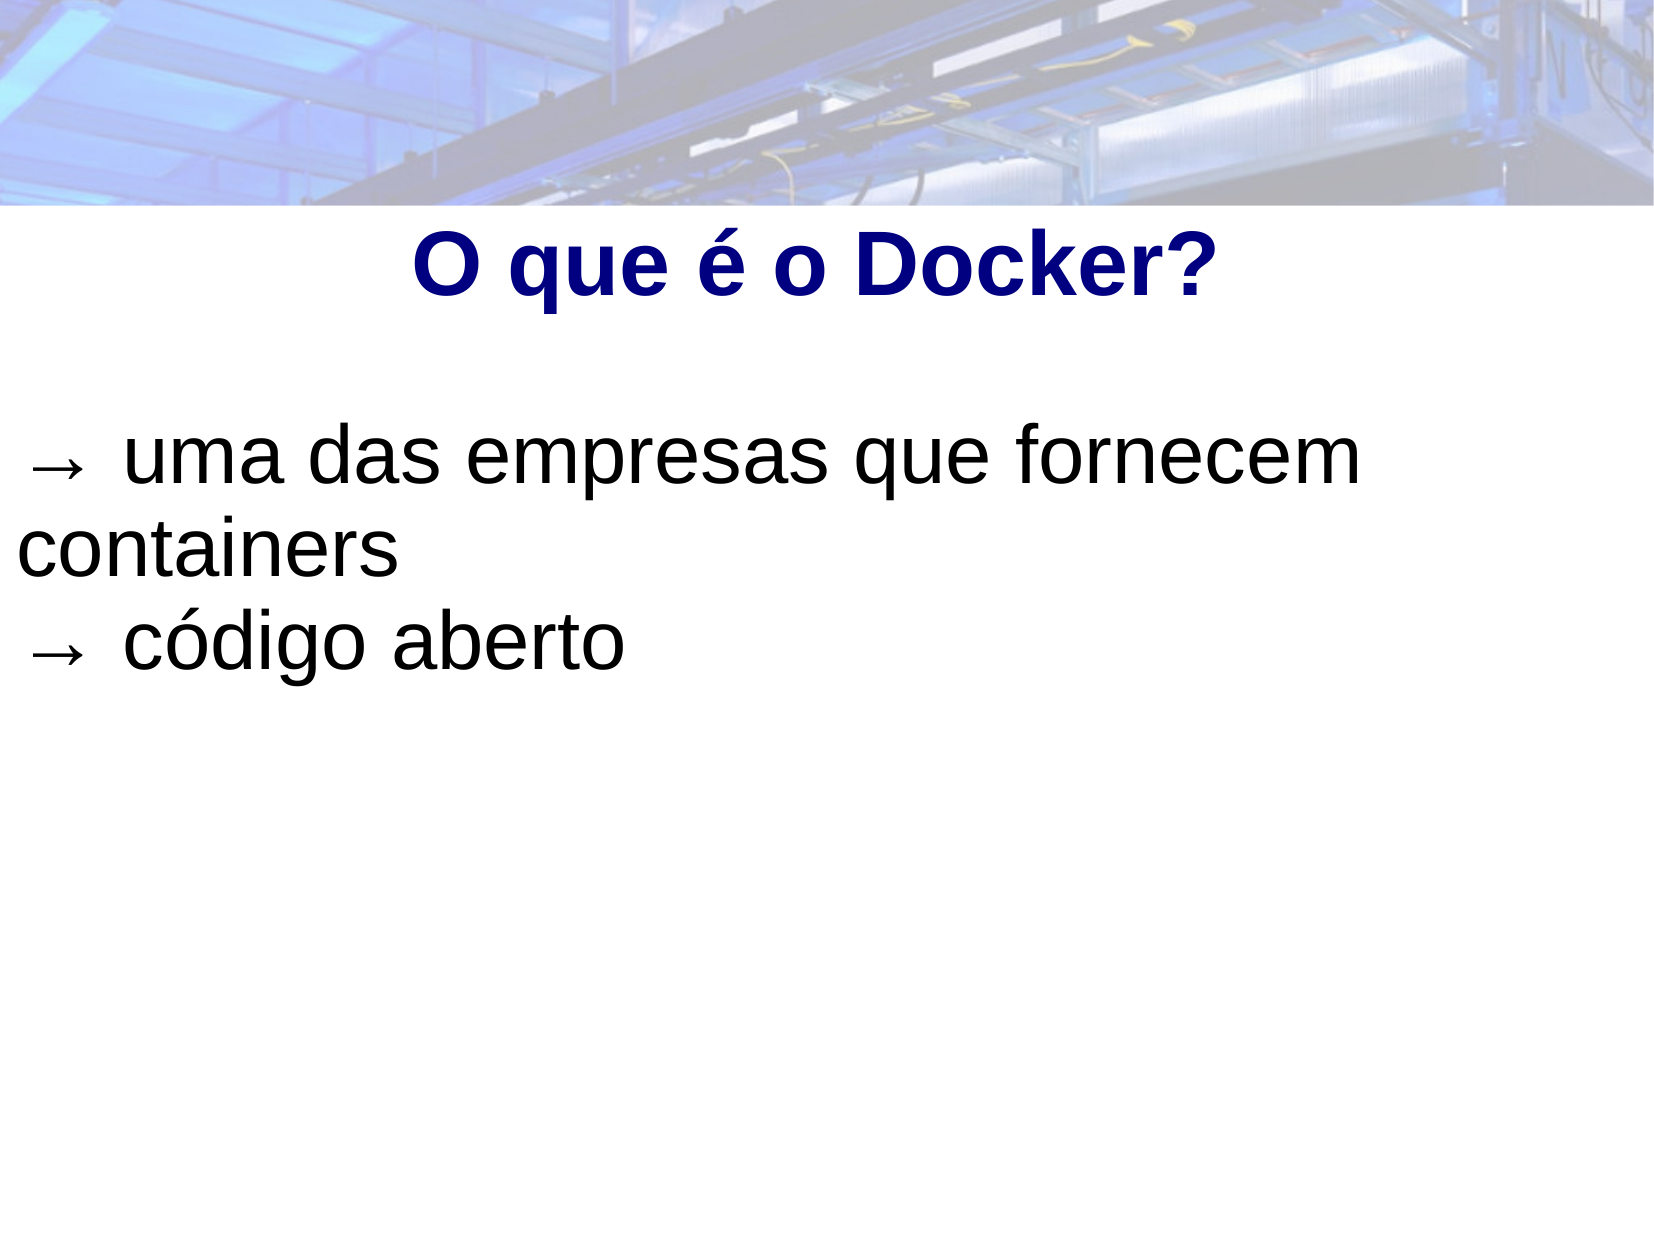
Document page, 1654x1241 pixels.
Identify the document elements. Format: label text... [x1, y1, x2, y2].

picture [0, 0, 1654, 1241]
text_box O que é o Docker? → uma das empresas que fornecem containers → código aberto [1, 205, 1632, 1241]
